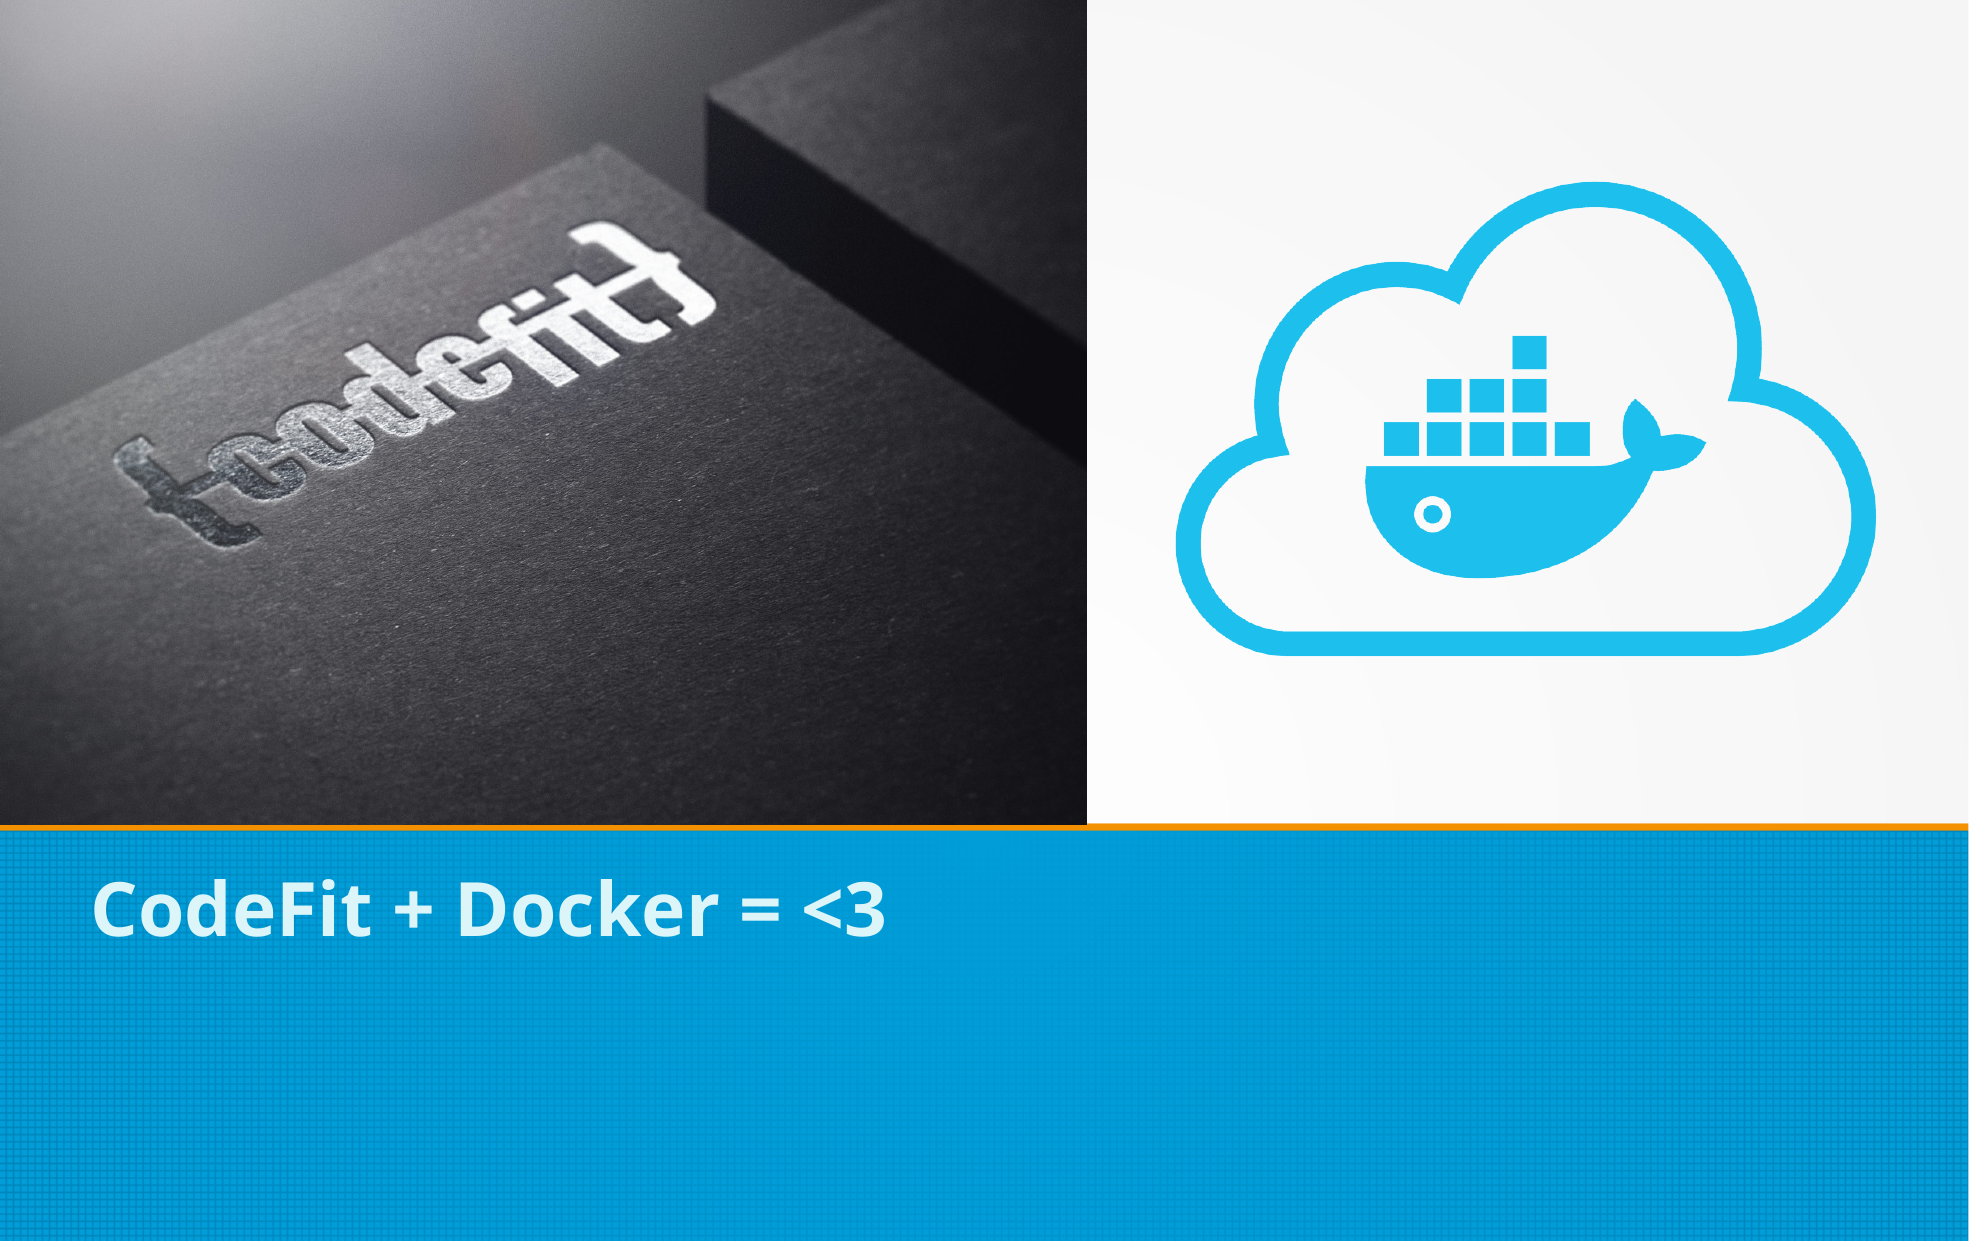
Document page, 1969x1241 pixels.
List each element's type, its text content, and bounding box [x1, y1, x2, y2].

picture [0, 0, 1969, 830]
subtitle CodeFit + Docker = <3 [90, 855, 1861, 1111]
